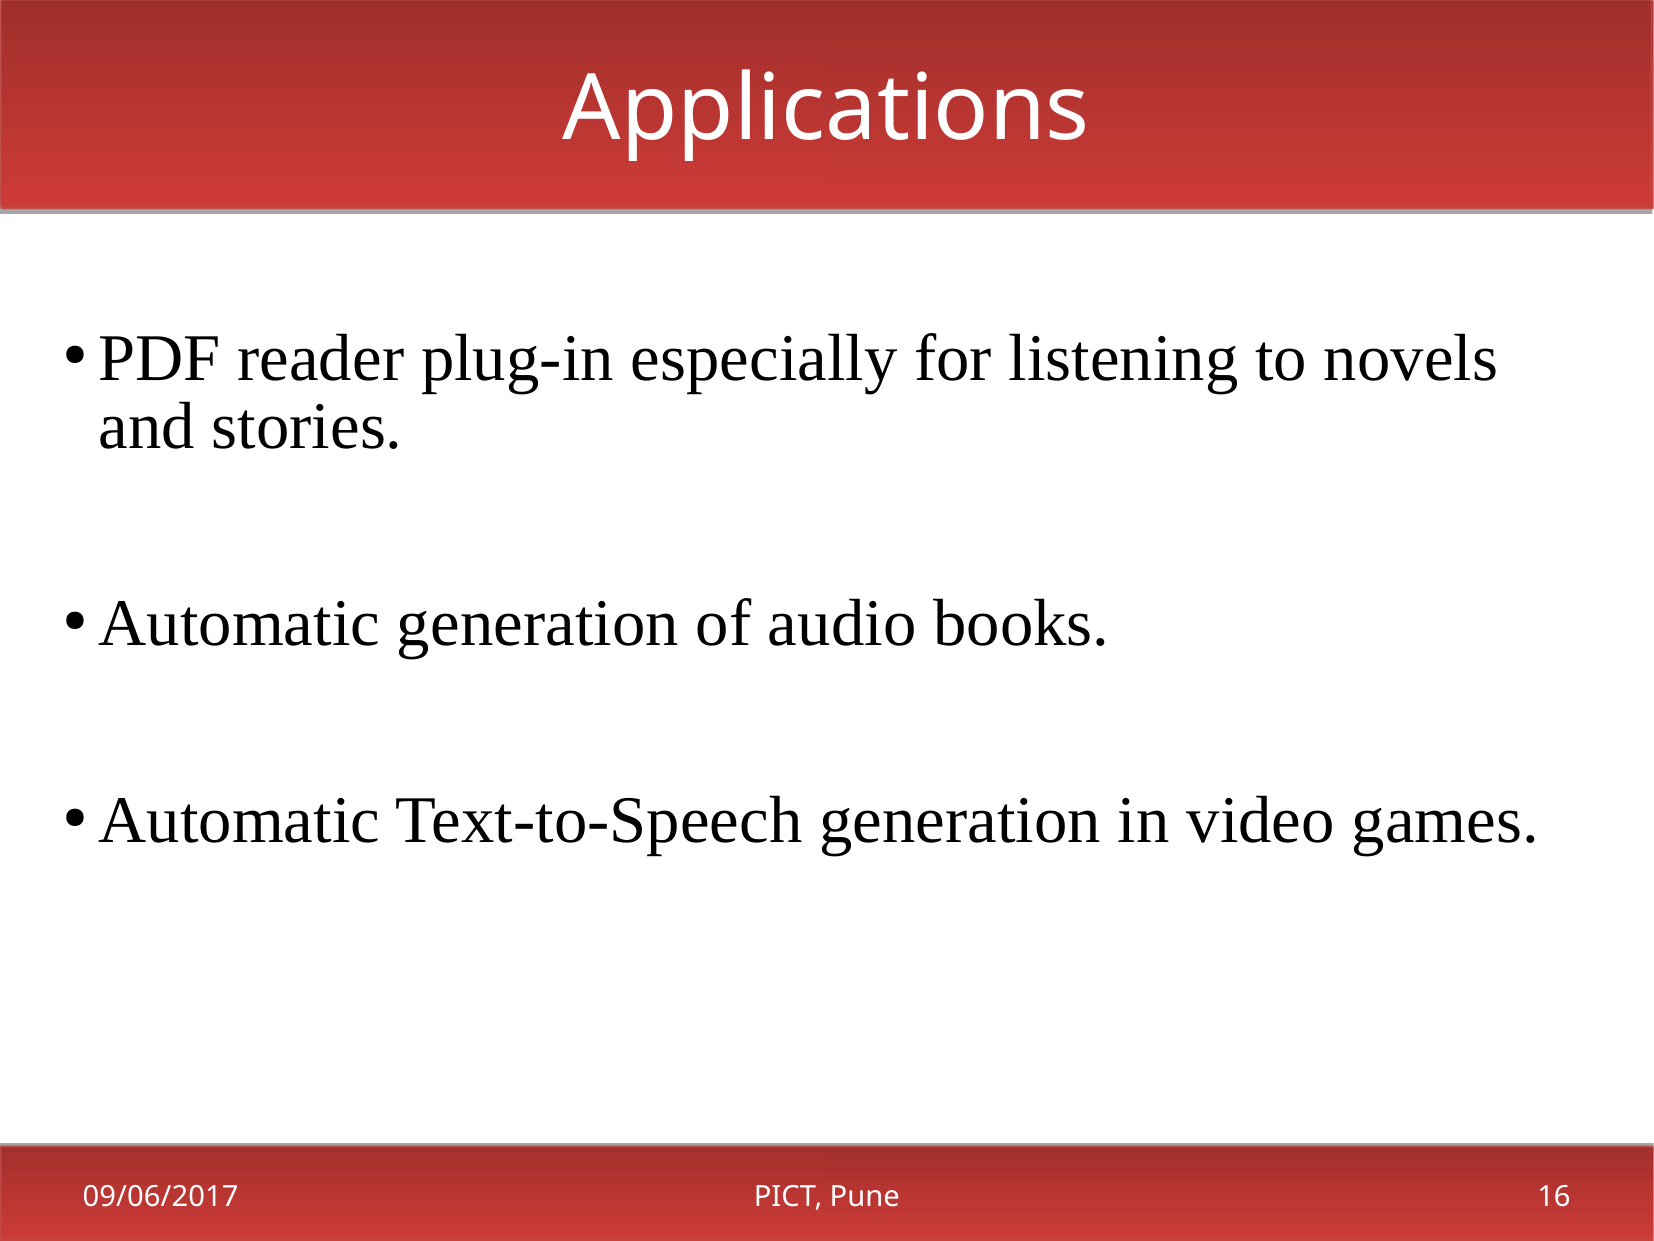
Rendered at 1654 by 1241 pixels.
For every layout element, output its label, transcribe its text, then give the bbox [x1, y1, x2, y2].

picture [0, 1143, 1654, 1241]
picture [0, 0, 1654, 214]
title Applications [59, 31, 1595, 178]
text_box PDF reader plug-in especially for listening to novels and stories. Automatic generation of audio books. Automatic Text-to-Speech generation in video games. [48, 317, 1595, 886]
